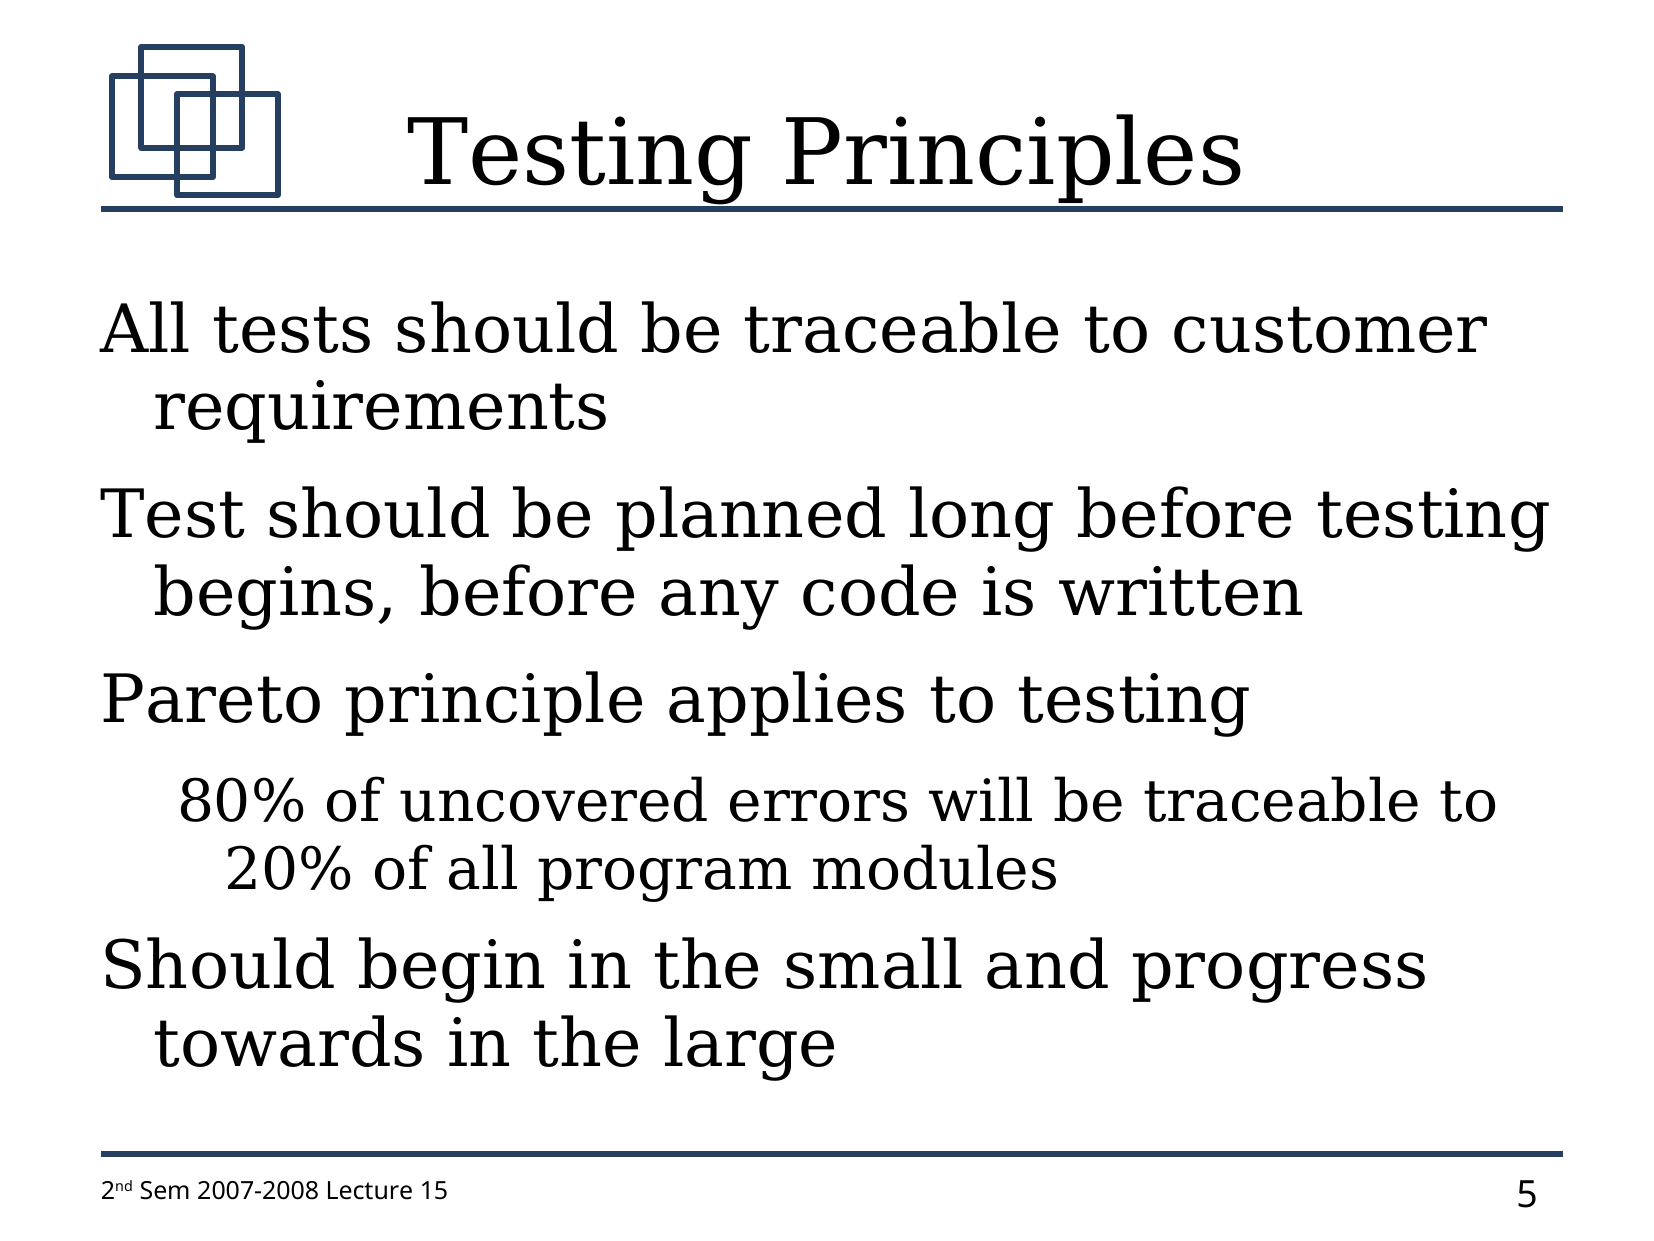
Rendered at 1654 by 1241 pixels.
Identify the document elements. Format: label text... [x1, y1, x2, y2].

list All tests should be traceable to customer requirements Test should be planned long before testing begins, before any code is written Pareto principle applies to testing 80% of uncovered errors will be traceable to 20% of all program modules Should begin in the small and progress towards in the large [82, 290, 1571, 1109]
title Testing Principles [82, 49, 1571, 257]
